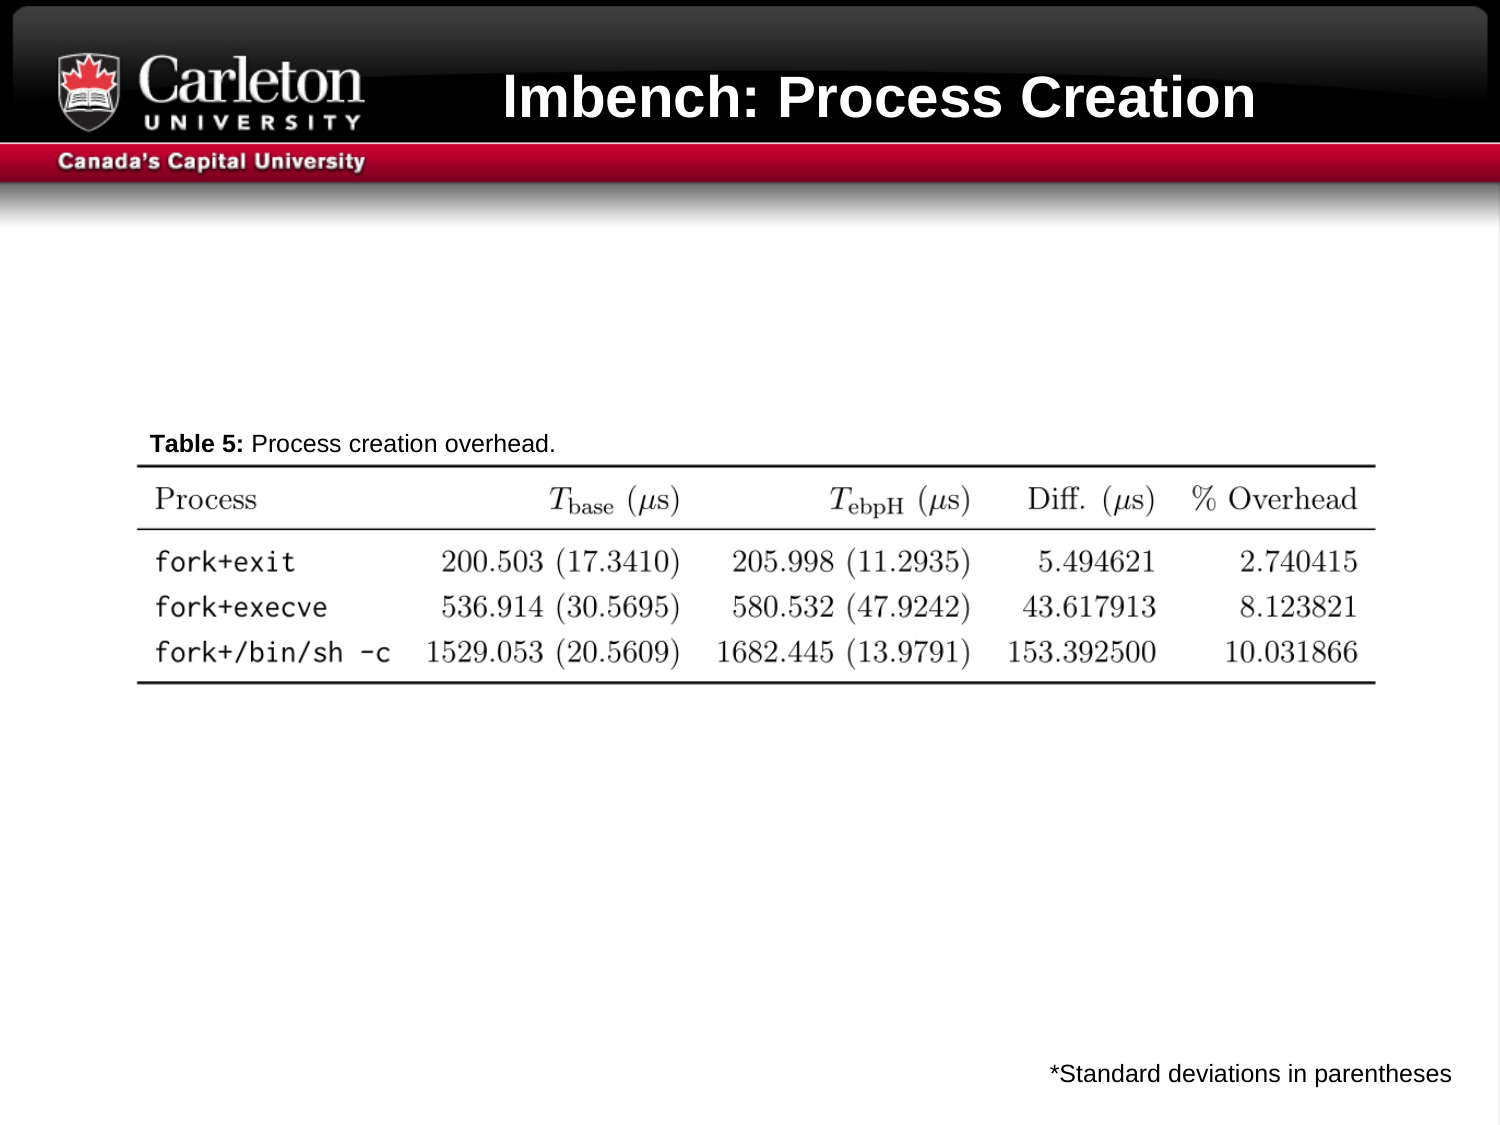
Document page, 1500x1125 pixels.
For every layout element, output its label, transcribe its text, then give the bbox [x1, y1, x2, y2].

text_box *Standard deviations in parentheses [1035, 1050, 1471, 1125]
picture [0, 0, 1500, 1125]
title lmbench: Process Creation [487, 37, 1438, 150]
text_box Table 5: Process creation overhead. [135, 420, 706, 495]
